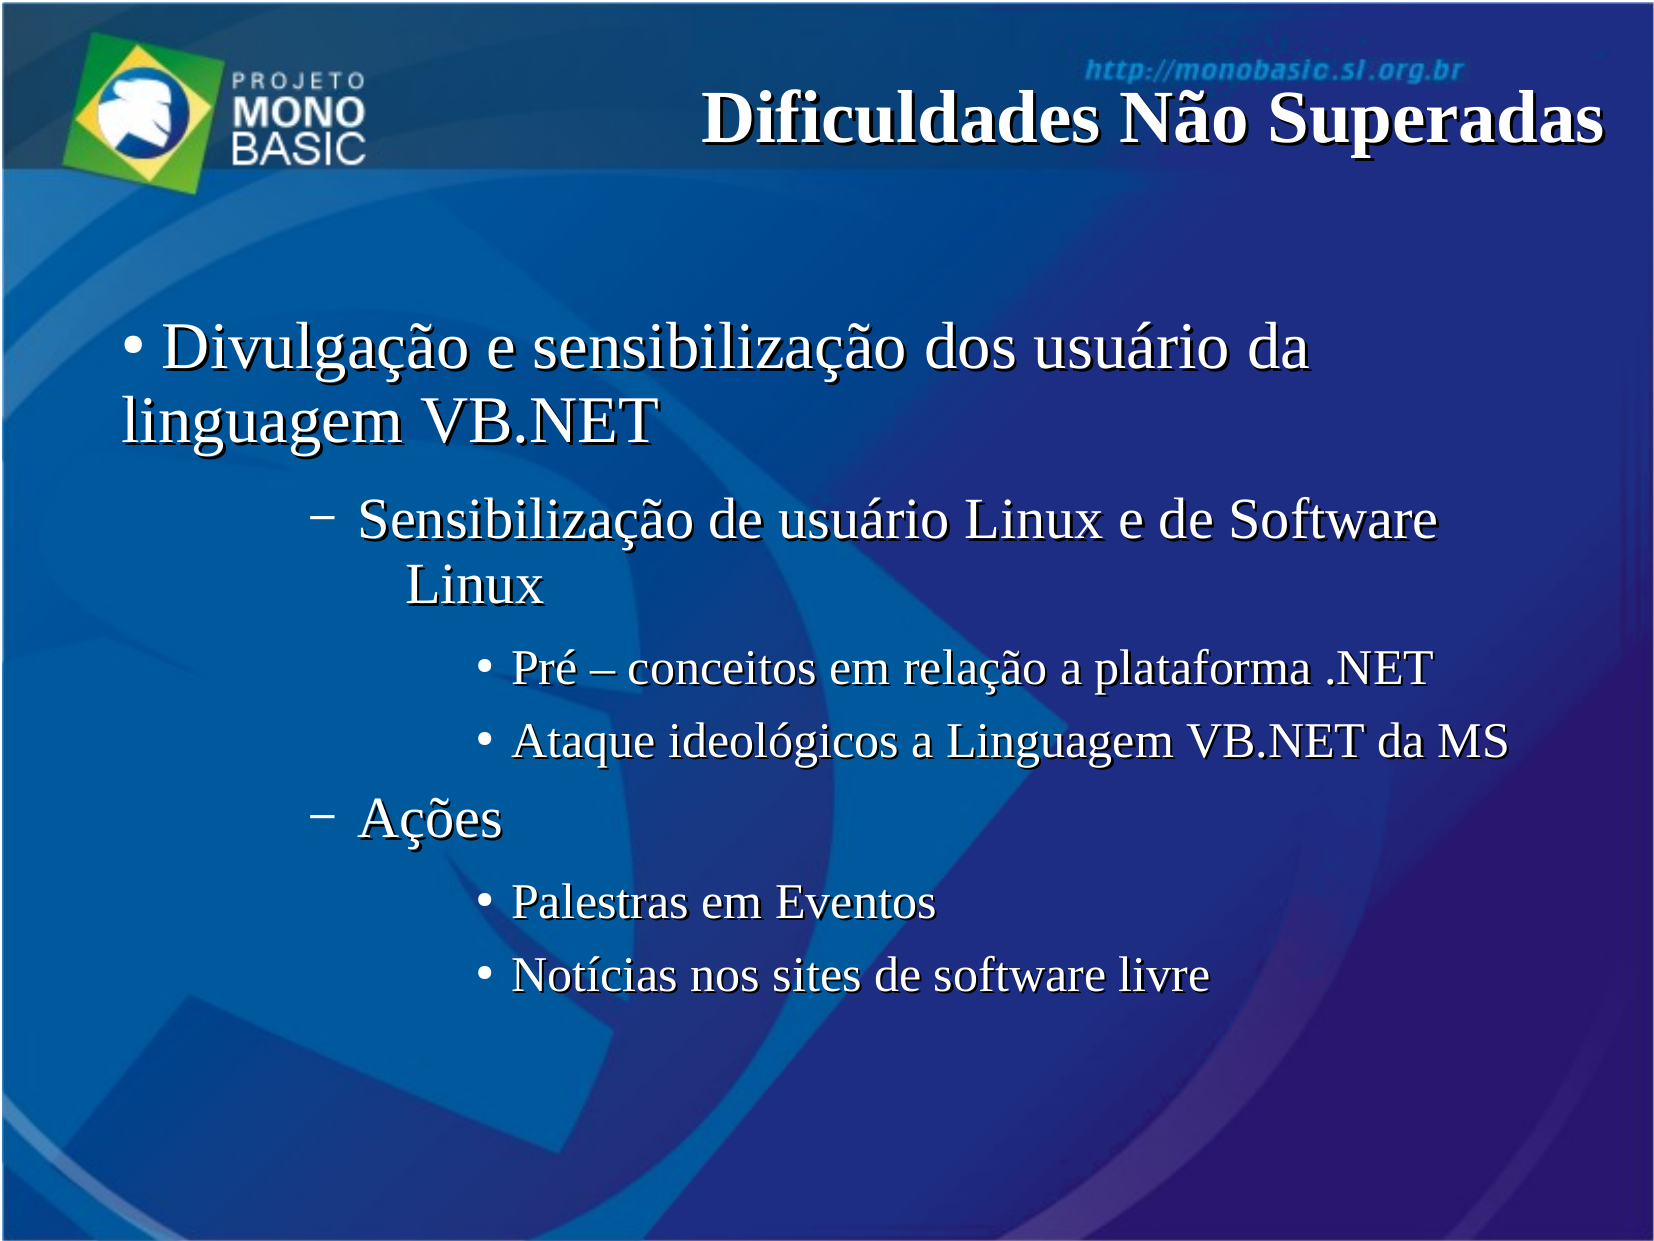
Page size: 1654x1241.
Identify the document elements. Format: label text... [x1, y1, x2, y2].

list Divulgação e sensibilização dos usuário da linguagem VB.NET Sensibilização de usuário Linux e de Software Linux Pré – conceitos em relação a plataforma .NET Ataque ideológicos a Linguagem VB.NET da MS Ações Palestras em Eventos Notícias nos sites de software livre [121, 309, 1534, 1091]
title Dificuldades Não Superadas [222, 43, 1606, 191]
picture [2, 2, 1654, 1241]
